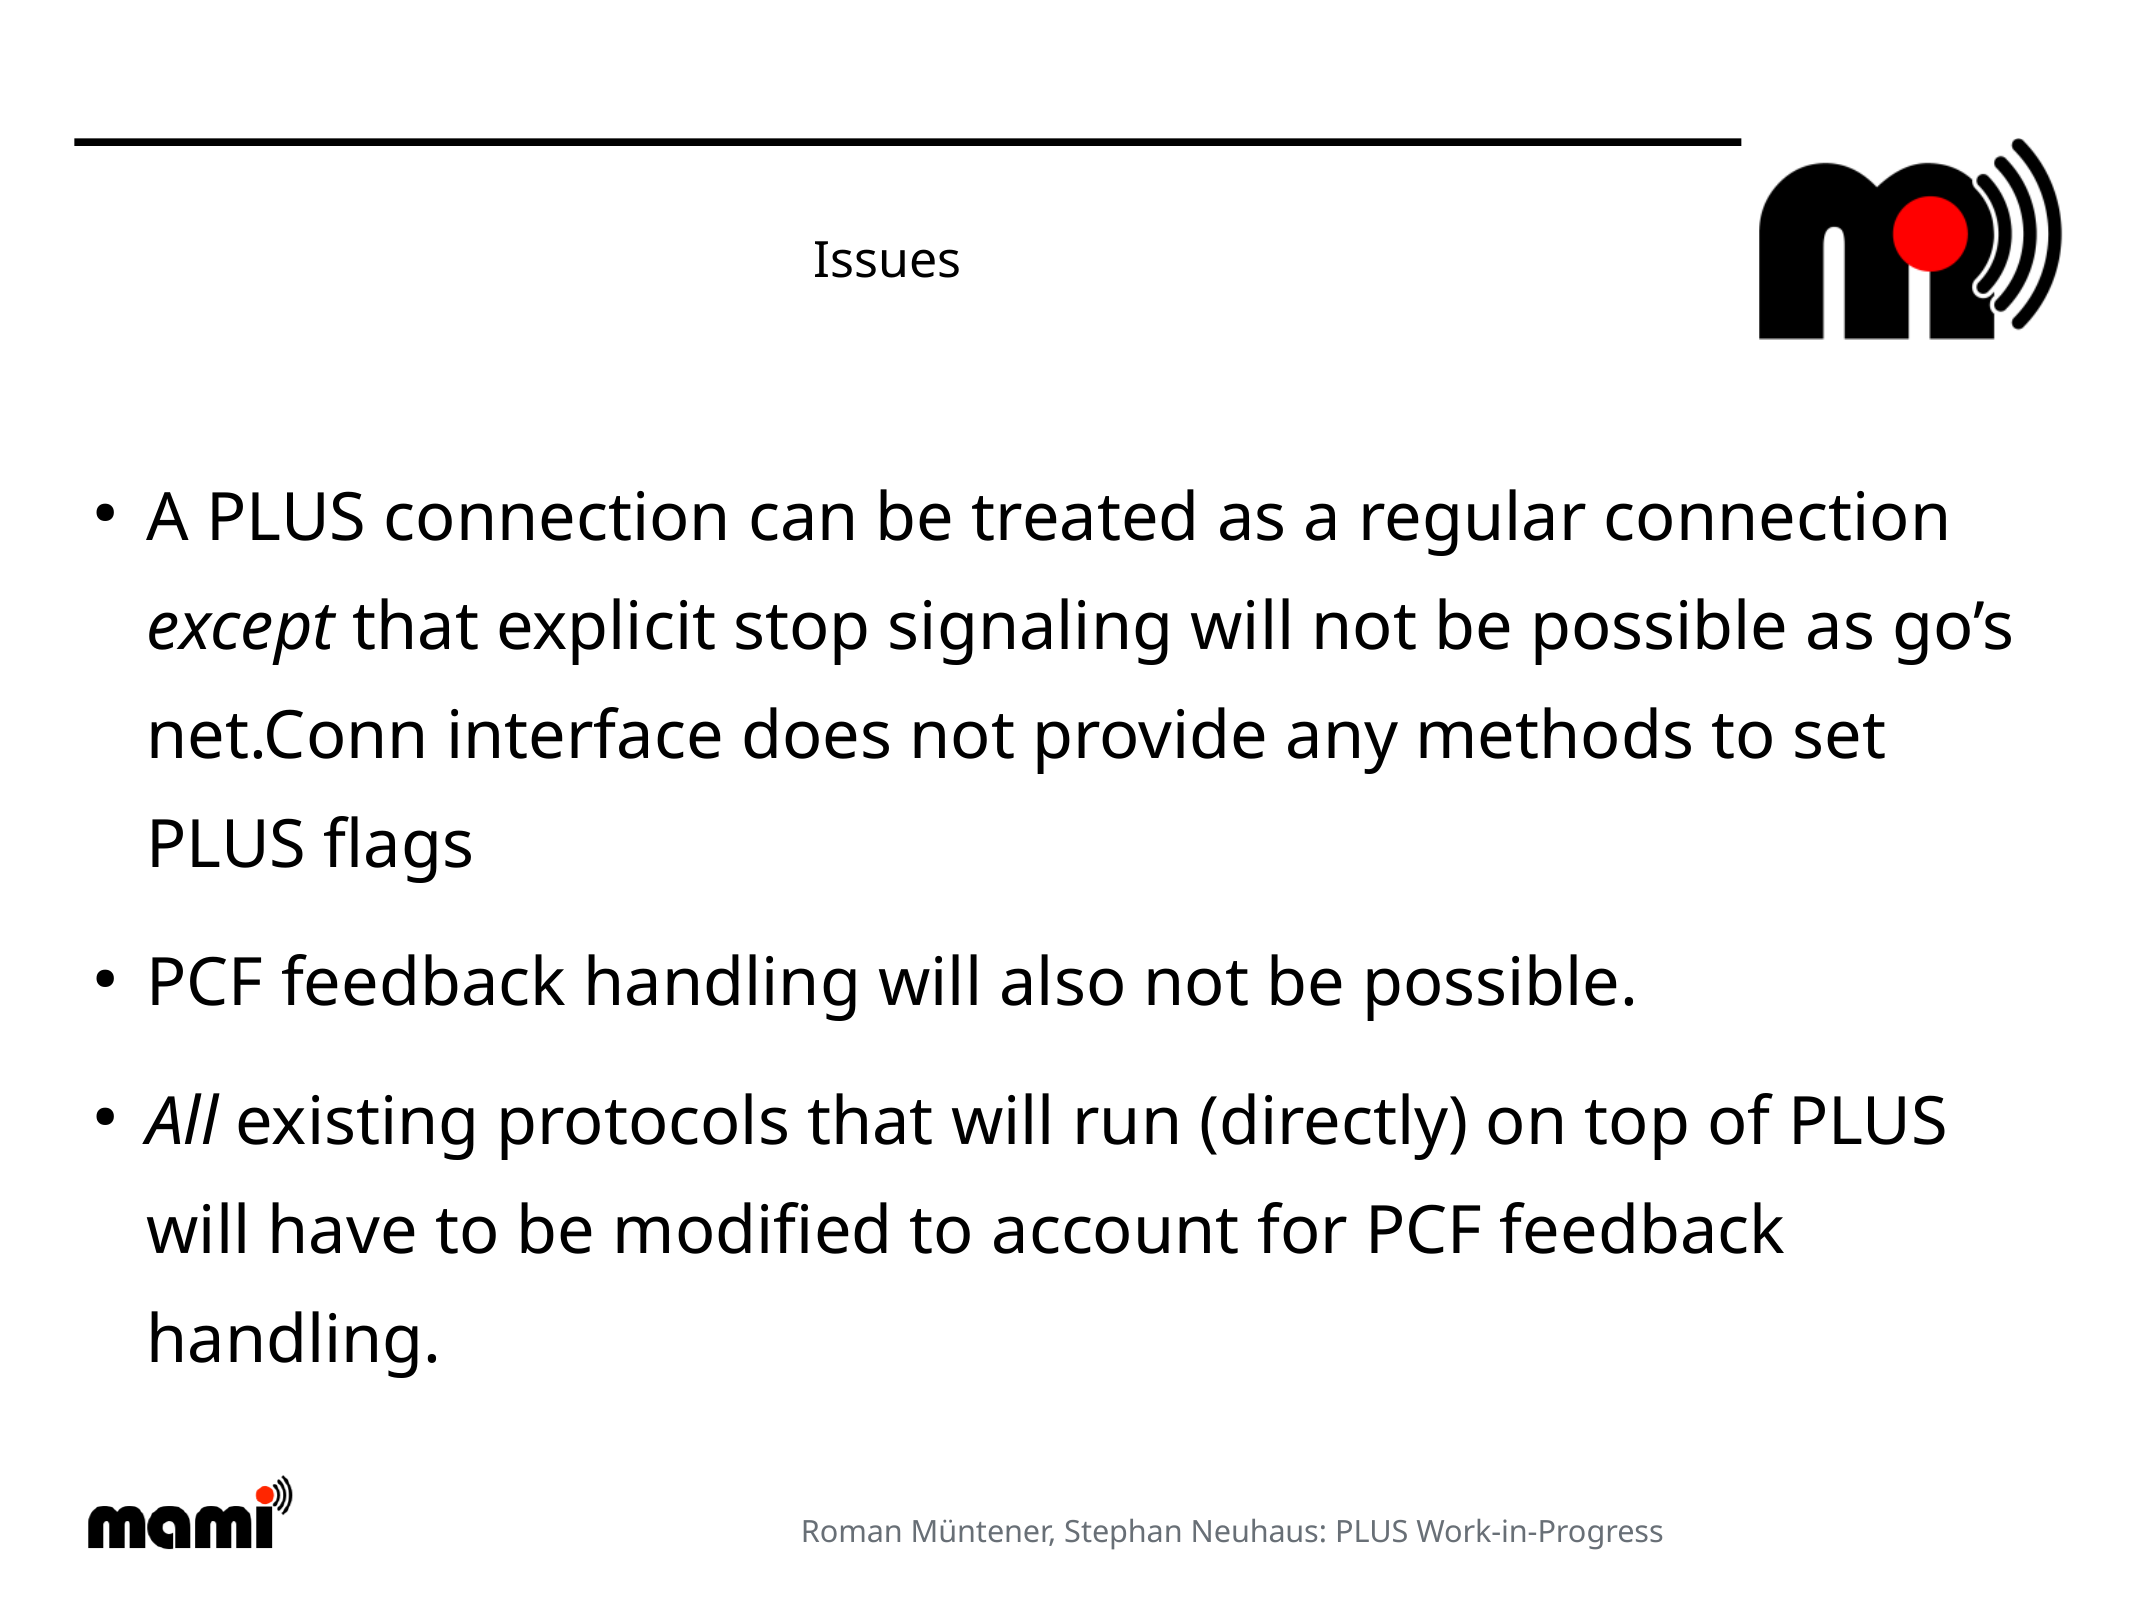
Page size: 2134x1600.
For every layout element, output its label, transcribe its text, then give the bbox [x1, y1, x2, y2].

list A PLUS connection can be treated as a regular connection except that explicit stop signaling will not be possible as go’s net.Conn interface does not provide any methods to set PLUS flags PCF feedback handling will also not be possible. All existing protocols that will run (directly) on top of PLUS will have to be modified to account for PCF feedback handling. [75, 451, 2053, 1462]
picture [1758, 138, 2065, 340]
title Issues [75, 144, 1700, 372]
picture [86, 1473, 294, 1552]
